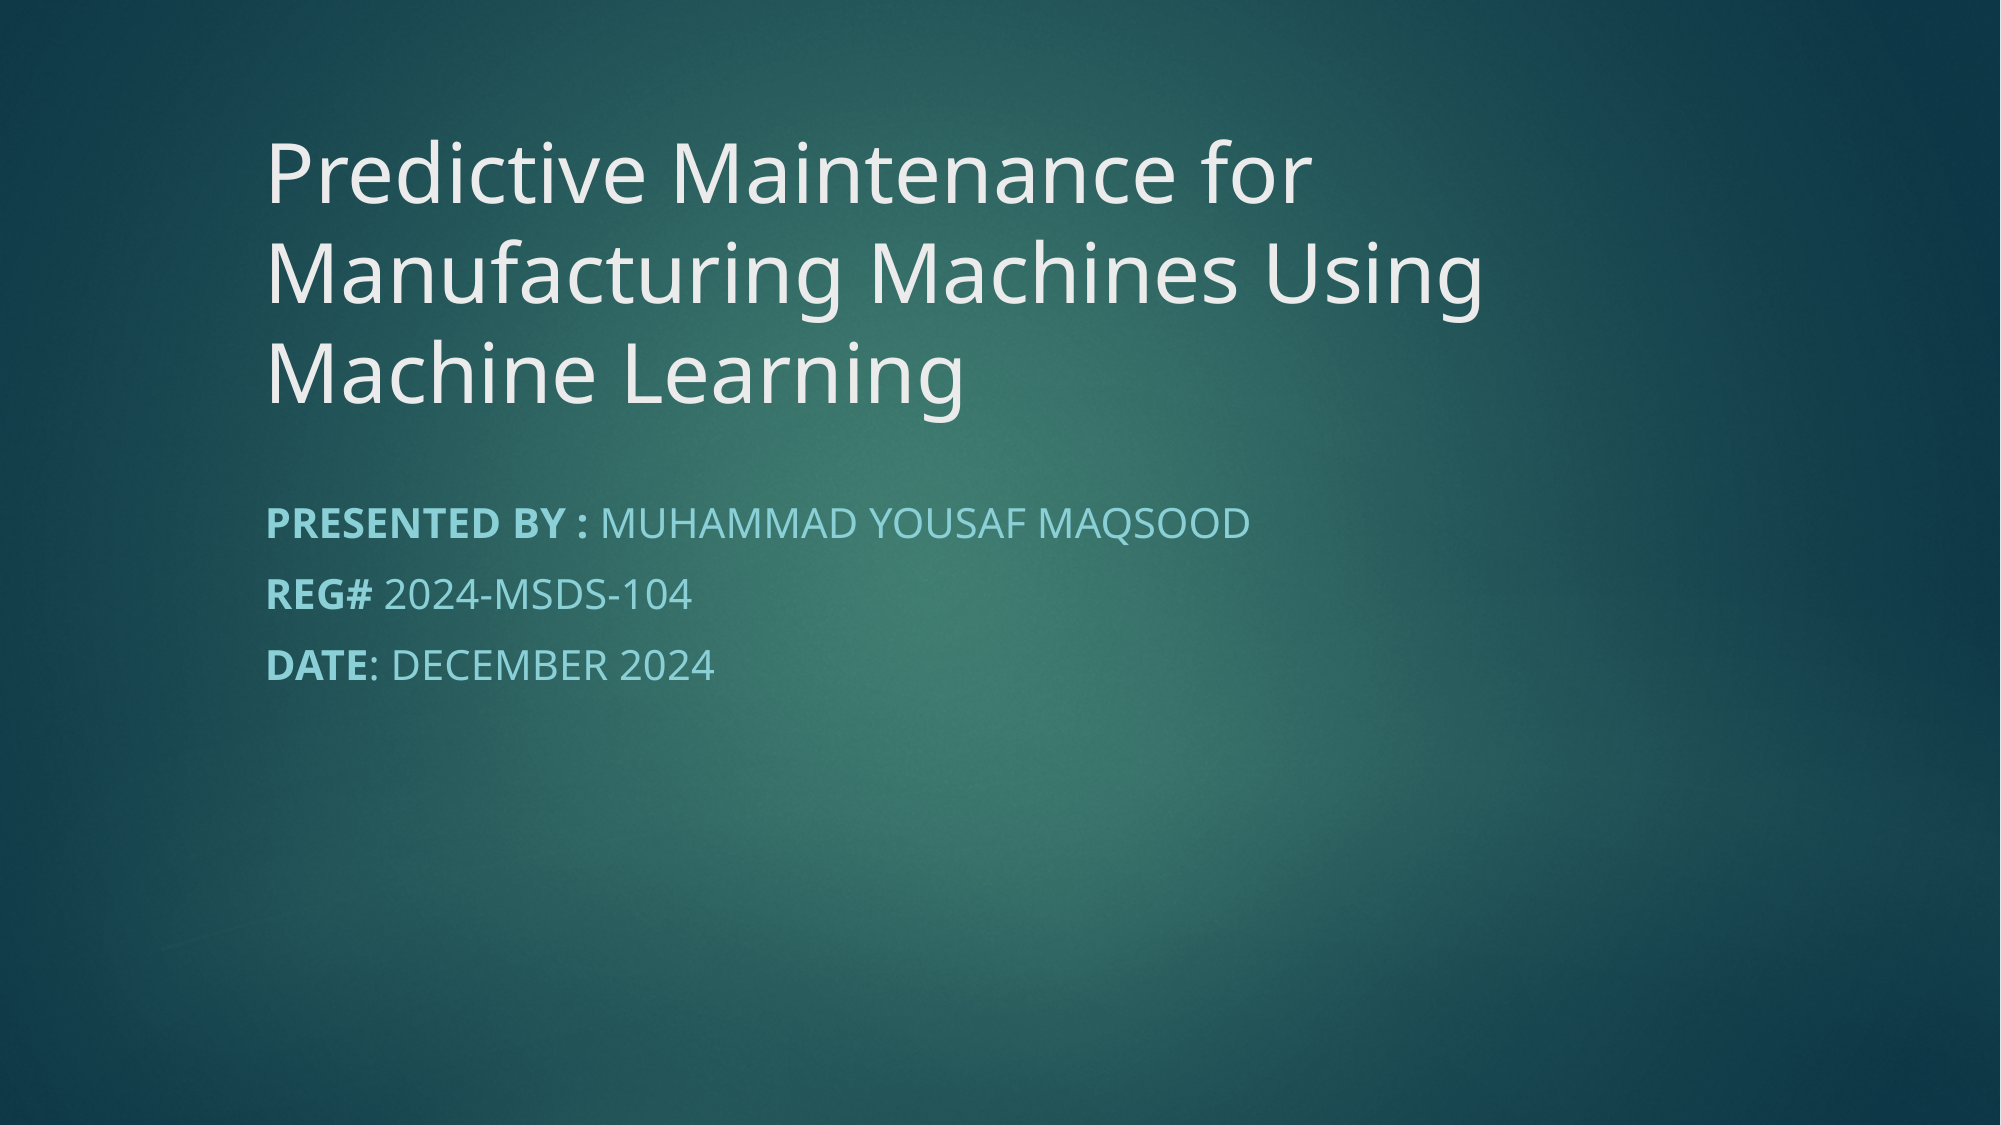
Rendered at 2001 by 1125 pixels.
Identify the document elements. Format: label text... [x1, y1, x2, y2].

title Predictive Maintenance for Manufacturing Machines Using Machine Learning [249, 112, 1750, 489]
subtitle Presented By : Muhammad Yousaf Maqsood Reg# 2024-MSDS-104 Date: December 2024 [249, 489, 1750, 789]
